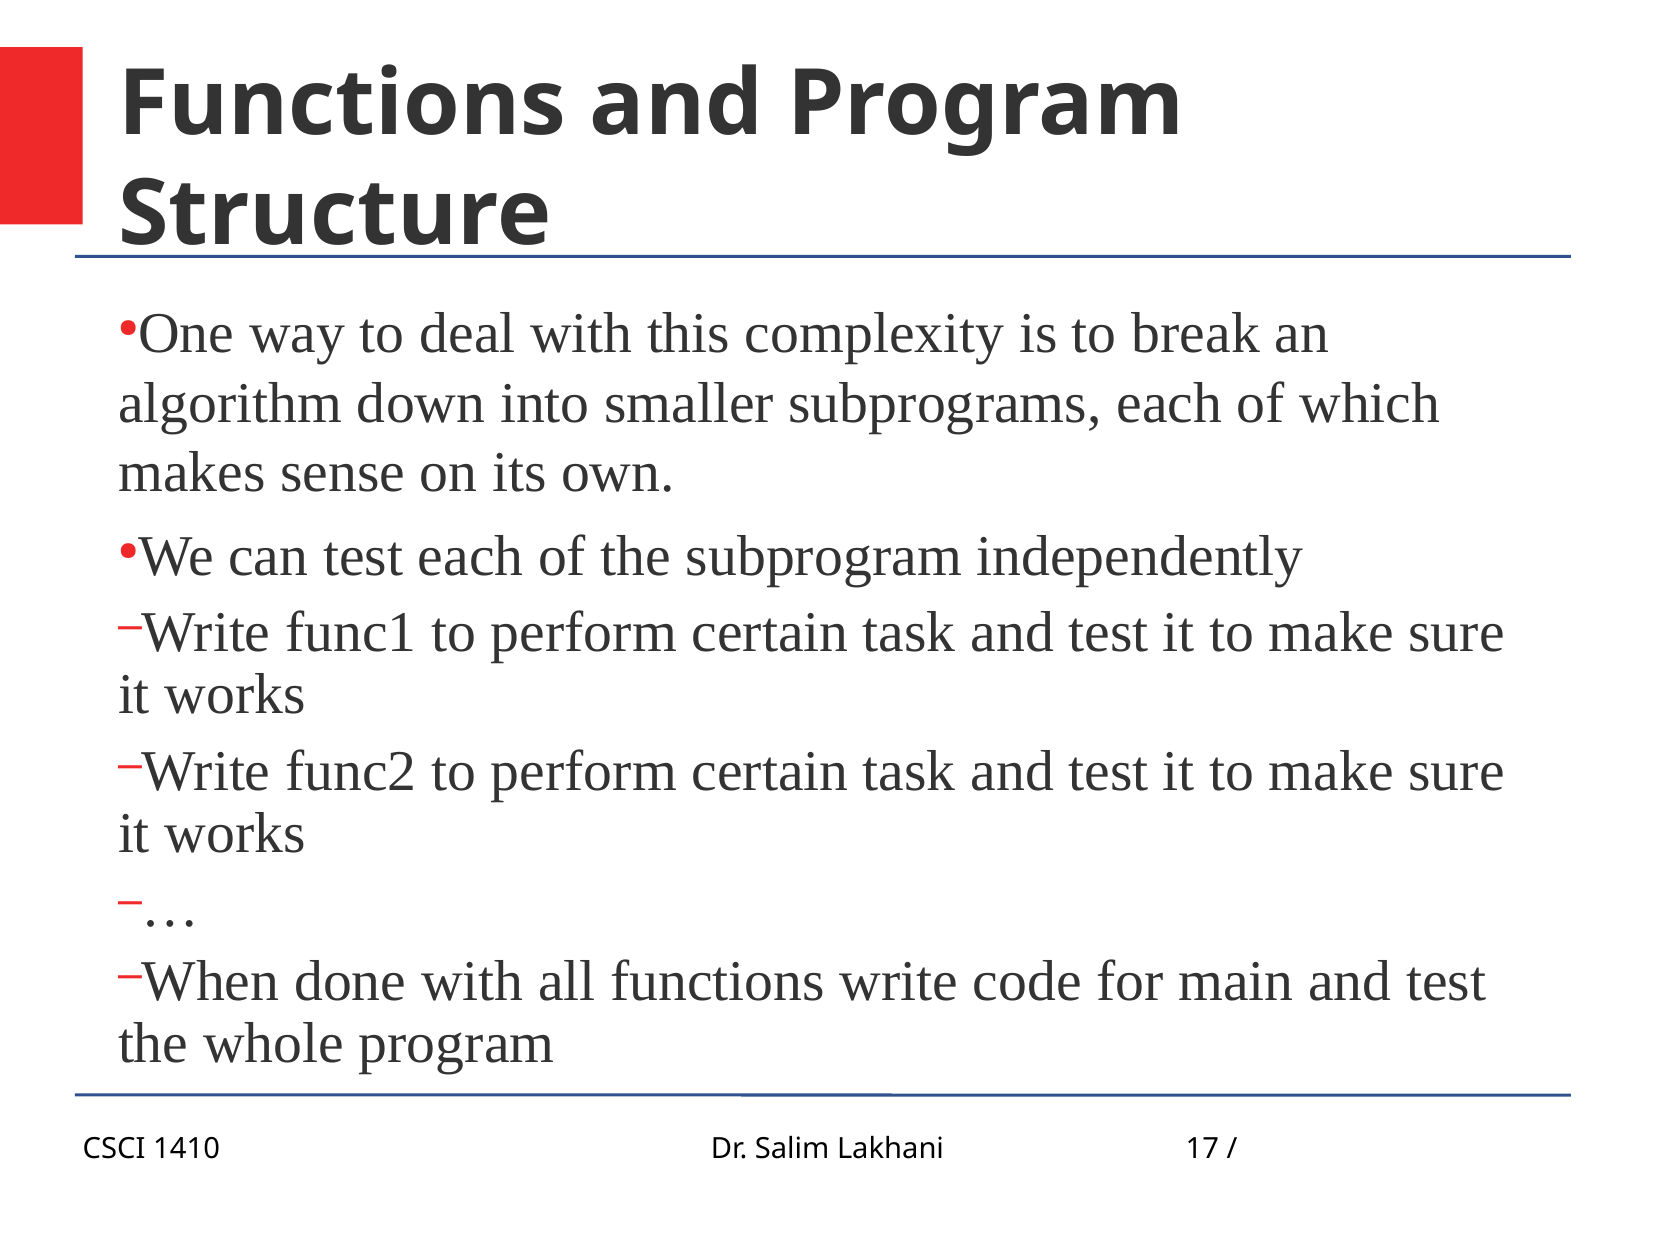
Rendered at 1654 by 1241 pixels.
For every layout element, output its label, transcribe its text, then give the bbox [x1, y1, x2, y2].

text_box / [1185, 1129, 1571, 1216]
title Functions and Program Structure [118, 27, 1571, 278]
list One way to deal with this complexity is to break an algorithm down into smaller subprograms, each of which makes sense on its own. We can test each of the subprogram independently Write func1 to perform certain task and test it to make sure it works Write func2 to perform certain task and test it to make sure it works … When done with all functions write code for main and test the whole program [118, 295, 1536, 1080]
text_box Dr. Salim Lakhani [565, 1129, 1090, 1216]
text_box CSCI 1410 [82, 1129, 468, 1216]
